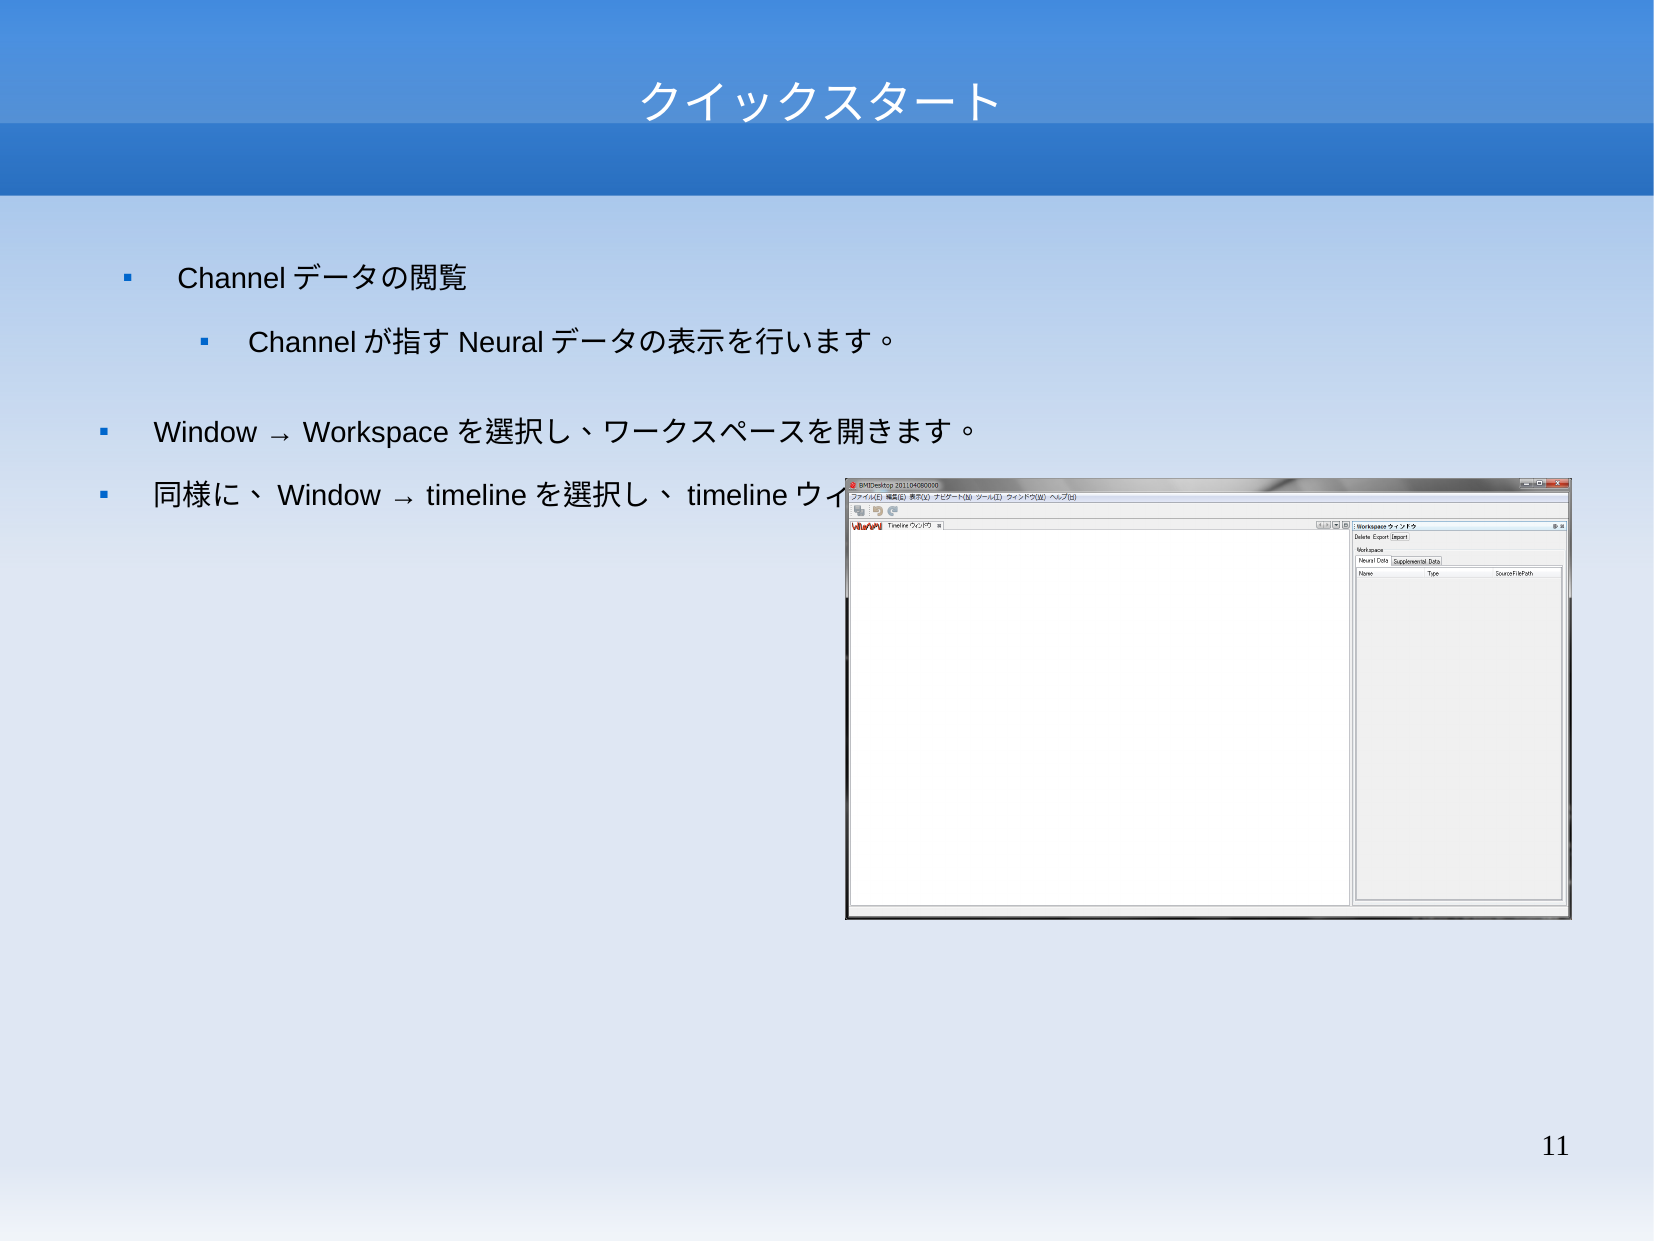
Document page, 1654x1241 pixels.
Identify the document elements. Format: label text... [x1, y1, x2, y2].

picture [0, 0, 1654, 1241]
list Channelデータの閲覧 Channelが指すNeuralデータの表示を行います。 [106, 261, 1595, 544]
list Window → Workspaceを選択し、ワークスペースを開きます。 同様に、Window → timelineを選択し、timelineウィンドウを開きます。 [82, 290, 809, 1109]
title クイックスタート [76, 0, 1565, 208]
